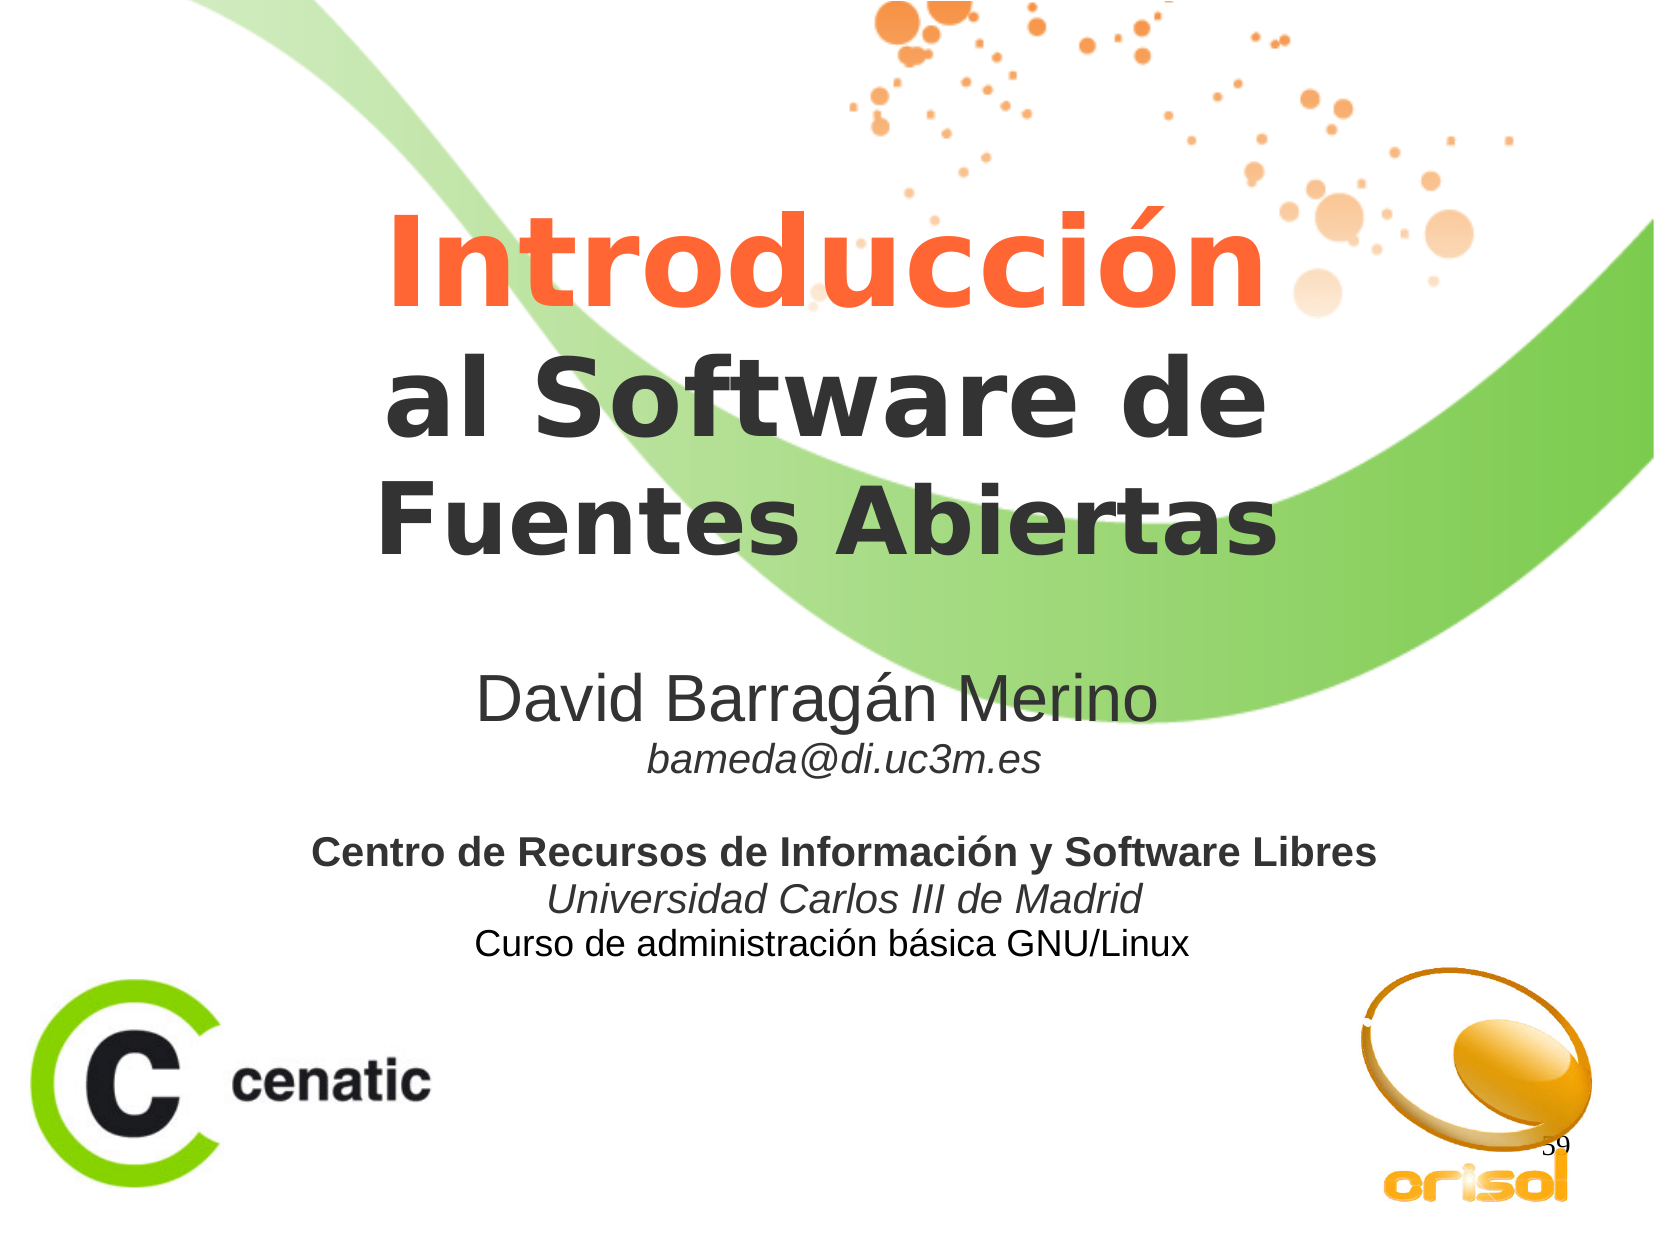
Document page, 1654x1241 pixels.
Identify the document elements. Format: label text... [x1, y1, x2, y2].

picture [29, 978, 433, 1189]
text_box Curso de administración básica GNU/Linux [459, 915, 1205, 973]
picture [185, 0, 1654, 754]
picture [1358, 965, 1595, 1203]
title Introducción al Software de Fuentes Abiertas [250, 189, 1403, 578]
text_box David Barragán Merino bameda@di.uc3m.es Centro de Recursos de Información y Software Libres Universidad Carlos III de Madrid [121, 661, 1568, 922]
